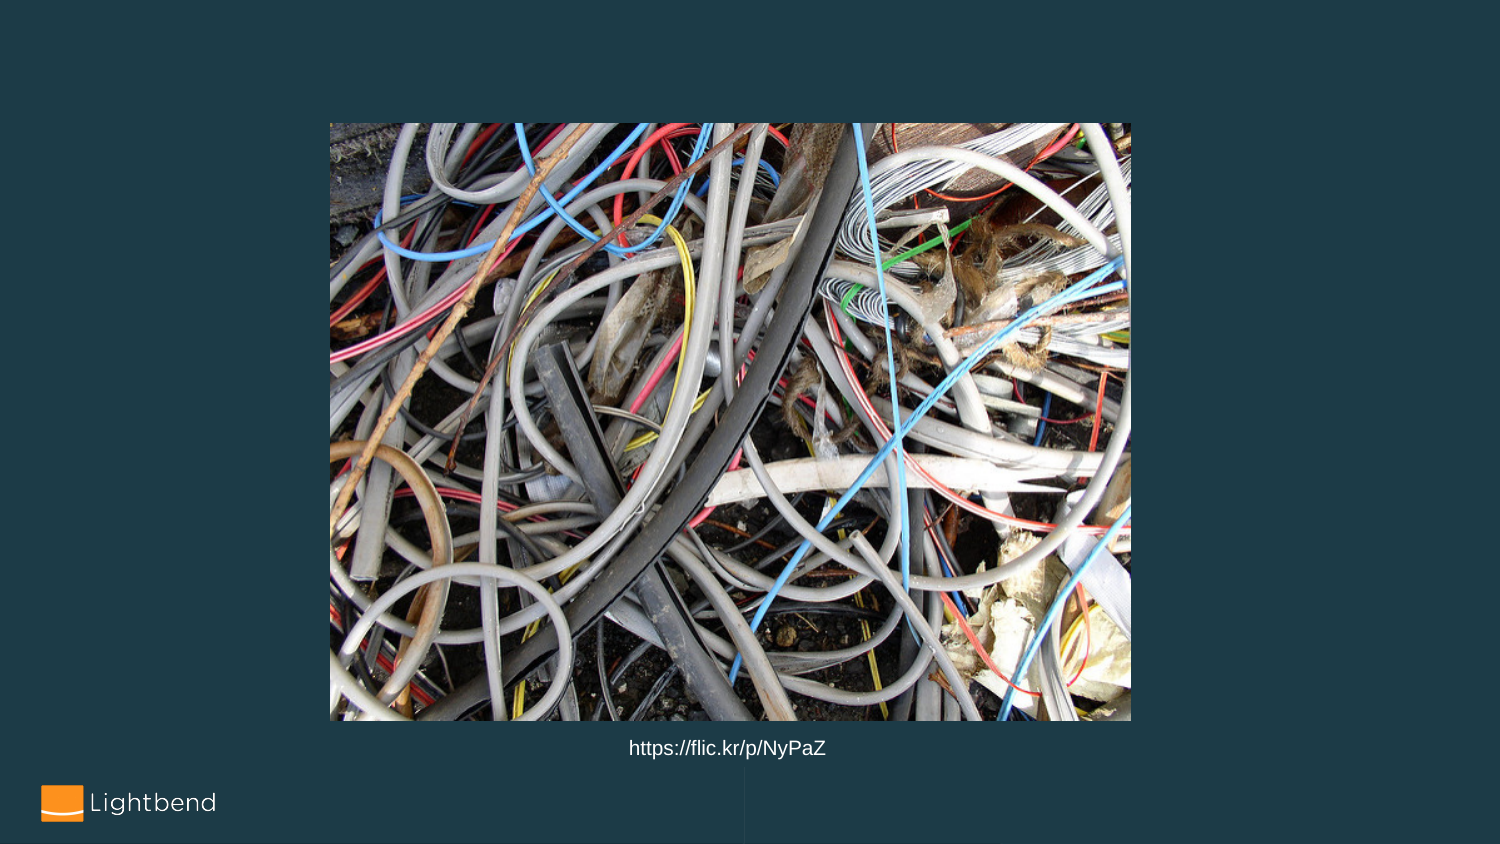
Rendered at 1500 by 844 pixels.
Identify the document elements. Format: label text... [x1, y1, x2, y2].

picture [41, 785, 215, 822]
text_box https://flic.kr/p/NyPaZ [614, 729, 842, 768]
picture [330, 123, 1131, 721]
